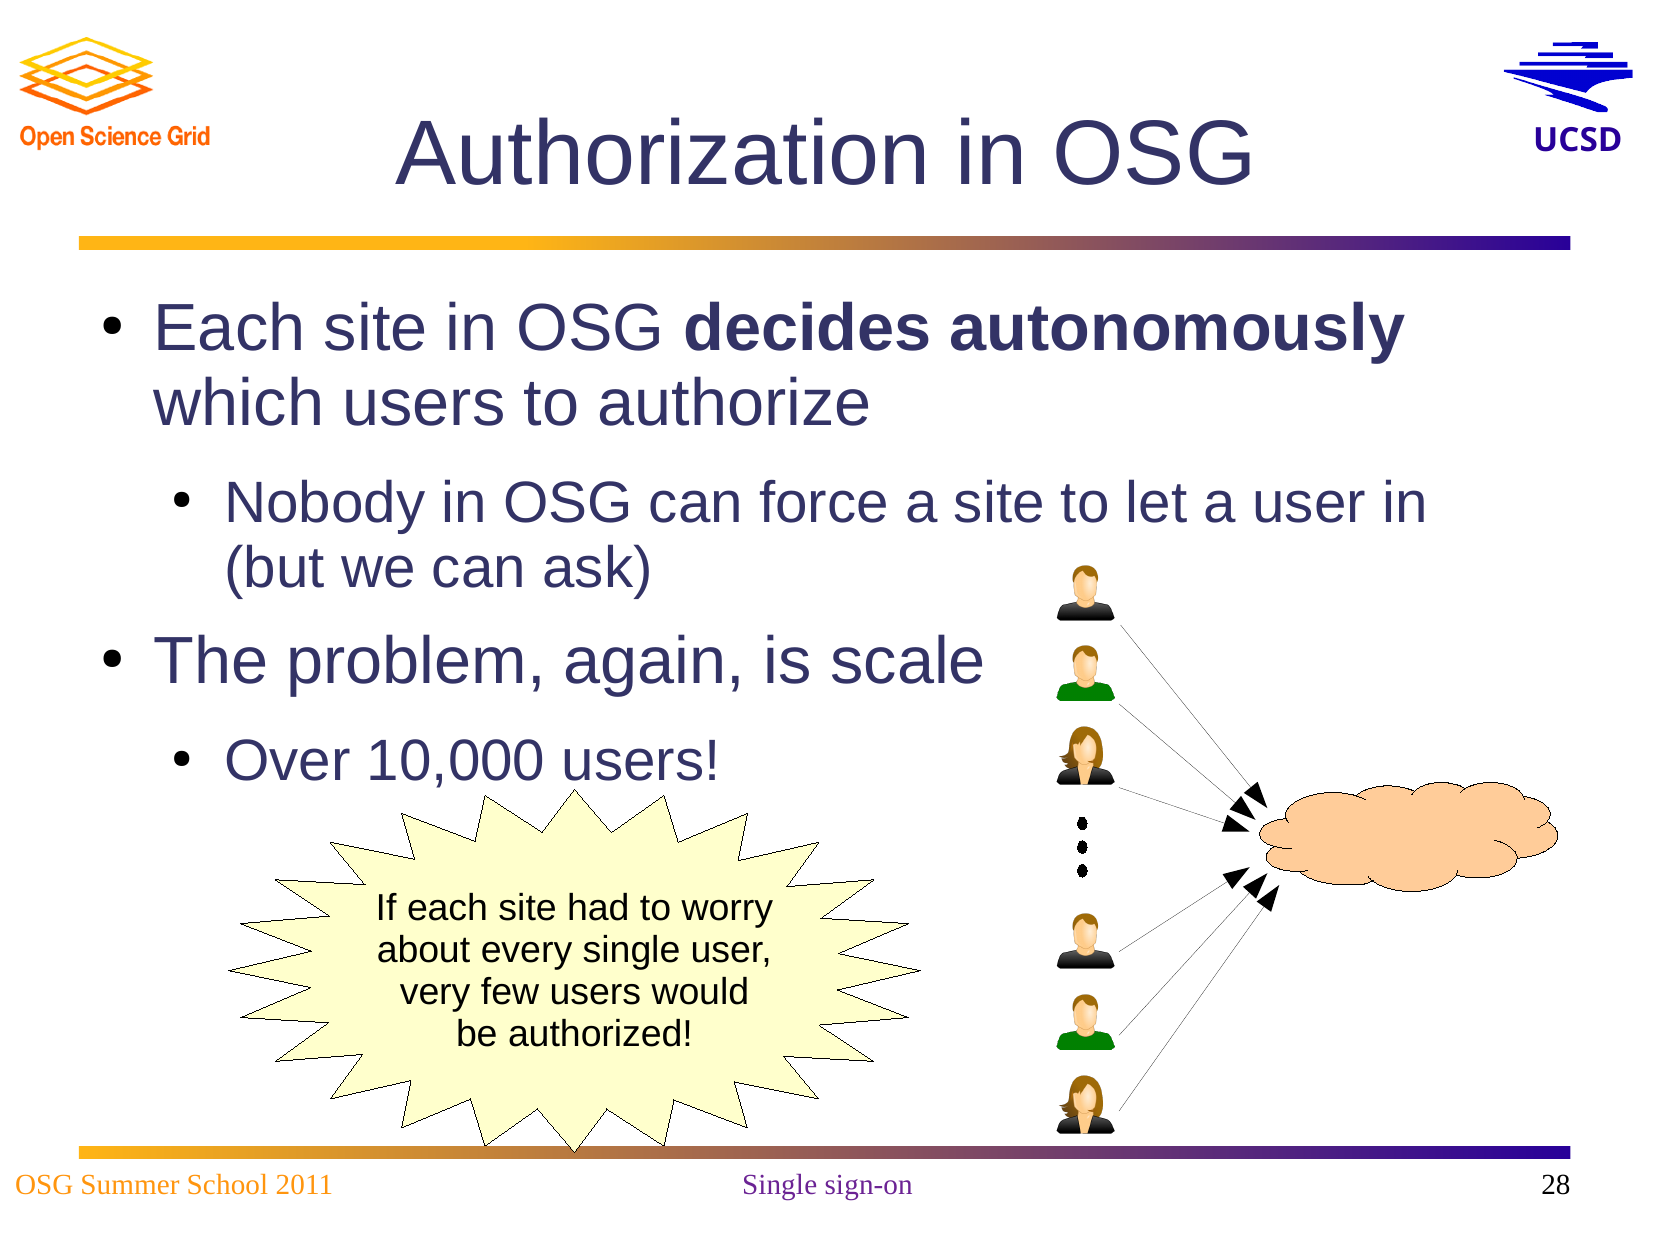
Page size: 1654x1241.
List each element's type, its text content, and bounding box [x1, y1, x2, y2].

text_box [1259, 782, 1558, 892]
list Each site in OSG decides autonomously which users to authorize Nobody in OSG can force a site to let a user in (but we can ask) The problem, again, is scale Over 10,000 users! [82, 290, 1571, 1109]
picture [1495, 42, 1637, 118]
text_box [1077, 864, 1088, 878]
text_box [1077, 817, 1088, 830]
picture [0, 14, 229, 167]
text_box [1077, 840, 1088, 854]
title Authorization in OSG [82, 49, 1571, 257]
picture [1055, 641, 1116, 702]
picture [1055, 725, 1116, 786]
picture [1055, 1074, 1116, 1135]
picture [1055, 990, 1116, 1051]
picture [1055, 561, 1116, 622]
picture [1055, 909, 1116, 970]
text_box If each site had to worry about every single user, very few users would be authorized! [228, 789, 921, 1153]
